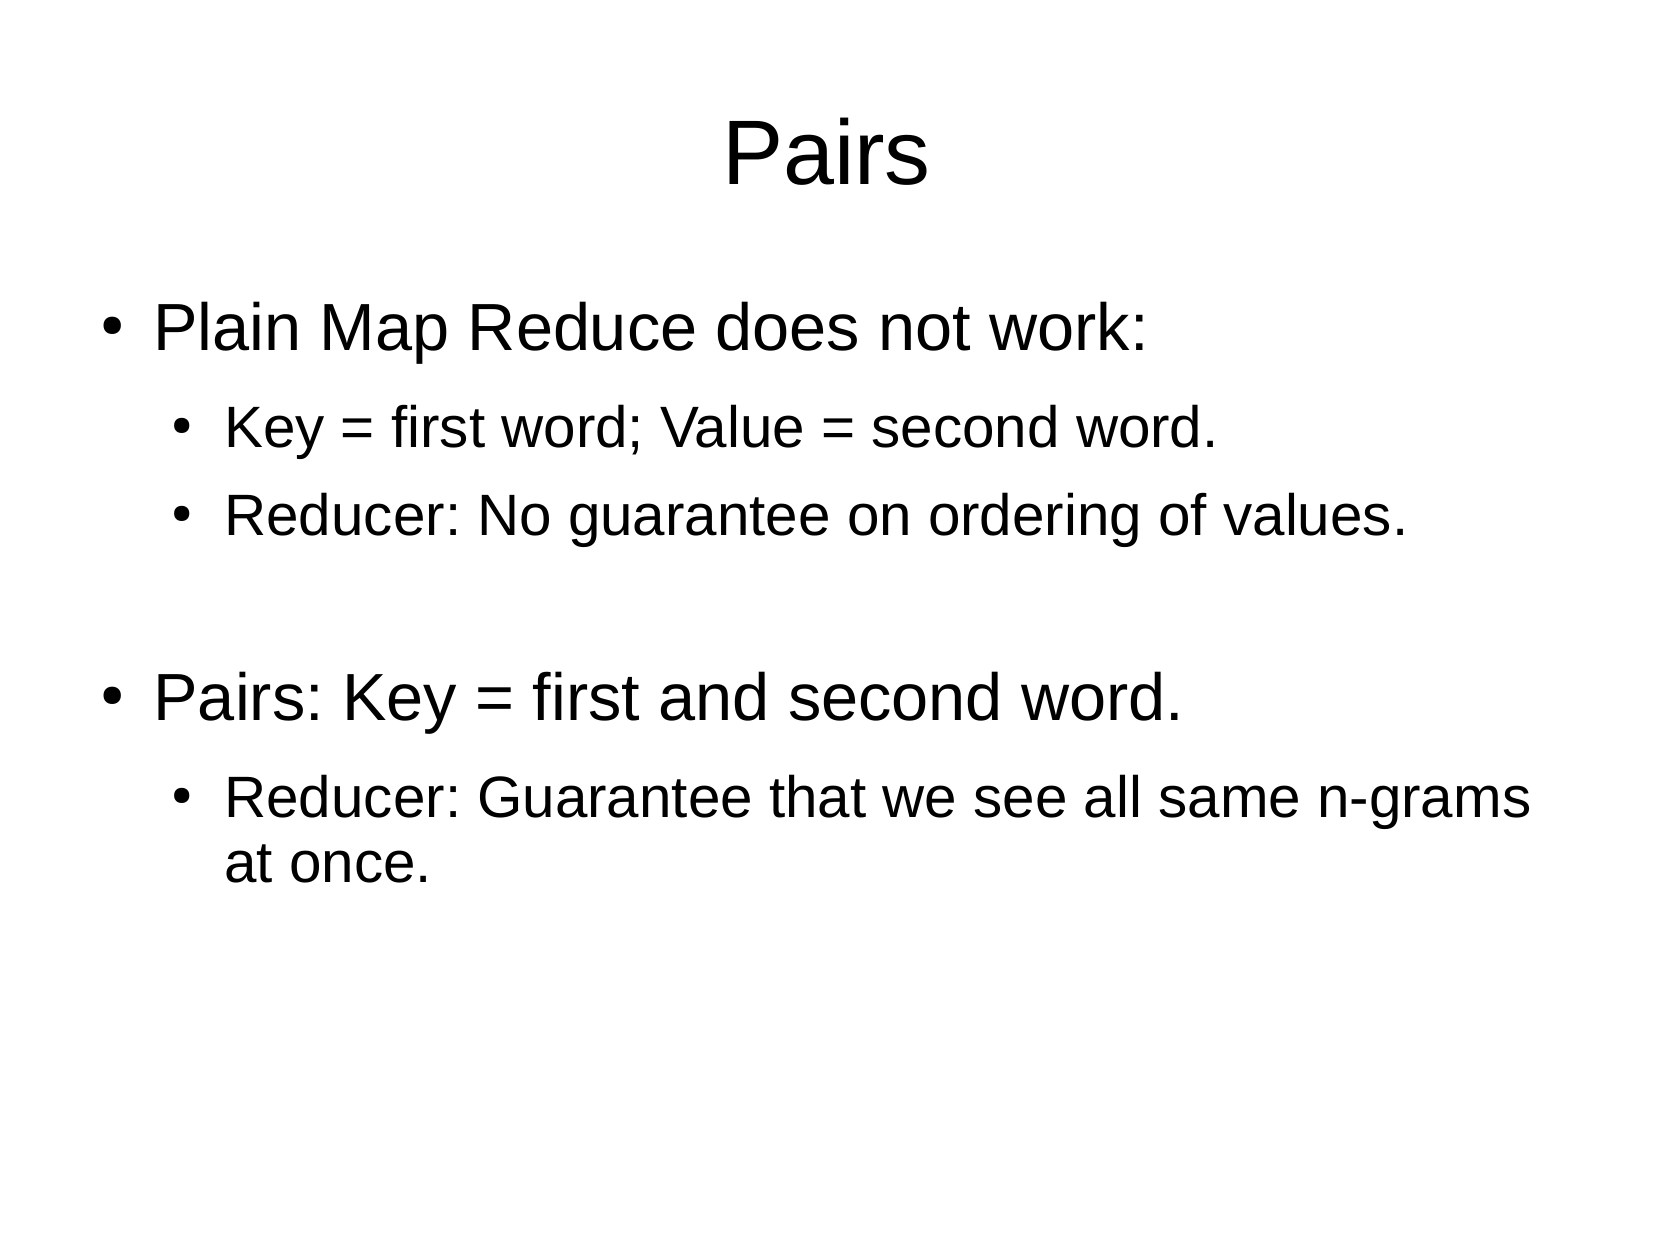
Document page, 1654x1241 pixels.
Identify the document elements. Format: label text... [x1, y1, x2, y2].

title Pairs [82, 56, 1571, 250]
list Plain Map Reduce does not work: Key = first word; Value = second word. Reducer: No guarantee on ordering of values. Pairs: Key = first and second word. Reducer: Guarantee that we see all same n-grams at once. [82, 290, 1571, 1094]
